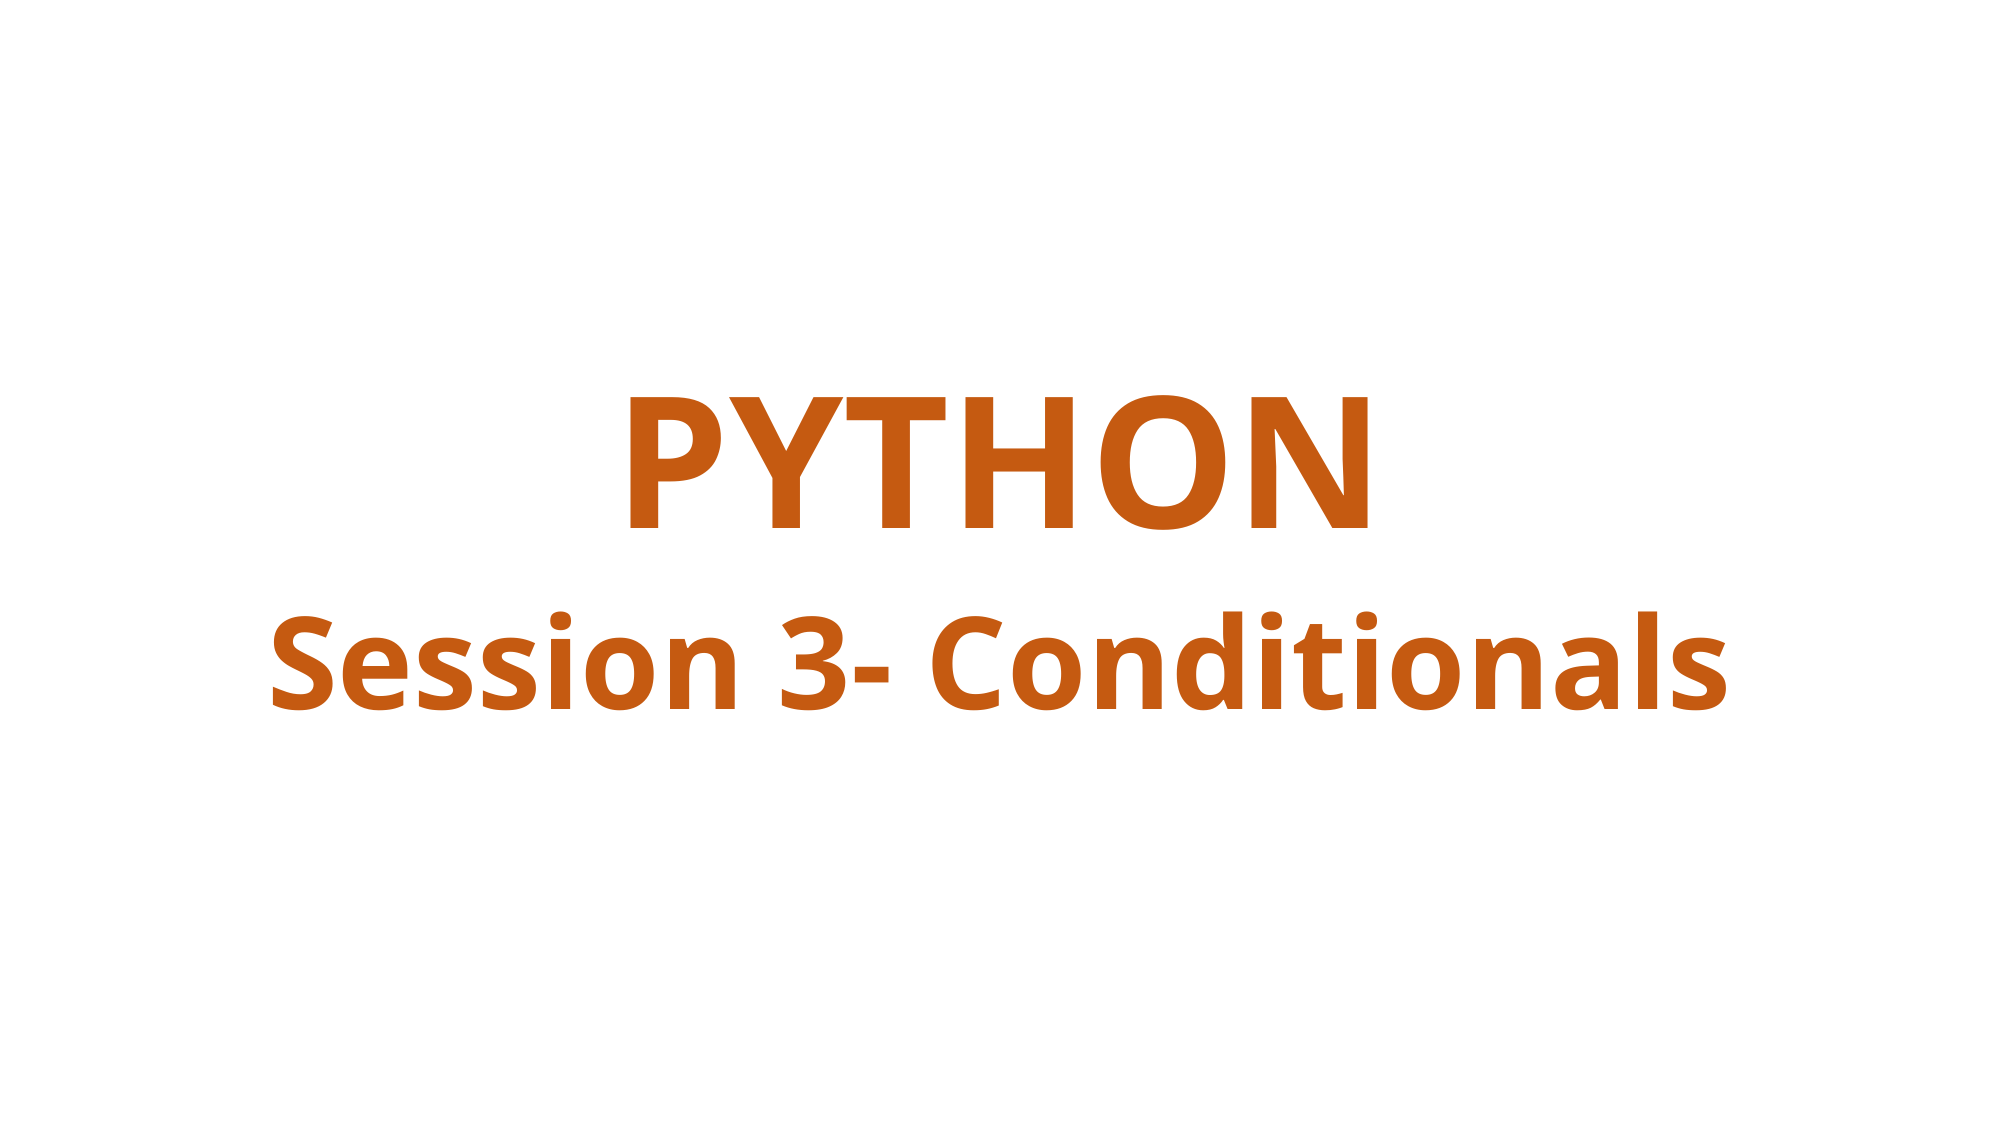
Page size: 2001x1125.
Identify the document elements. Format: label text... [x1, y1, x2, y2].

title PYTHON [249, 72, 1750, 576]
subtitle Session 3- Conditionals [249, 590, 1750, 863]
